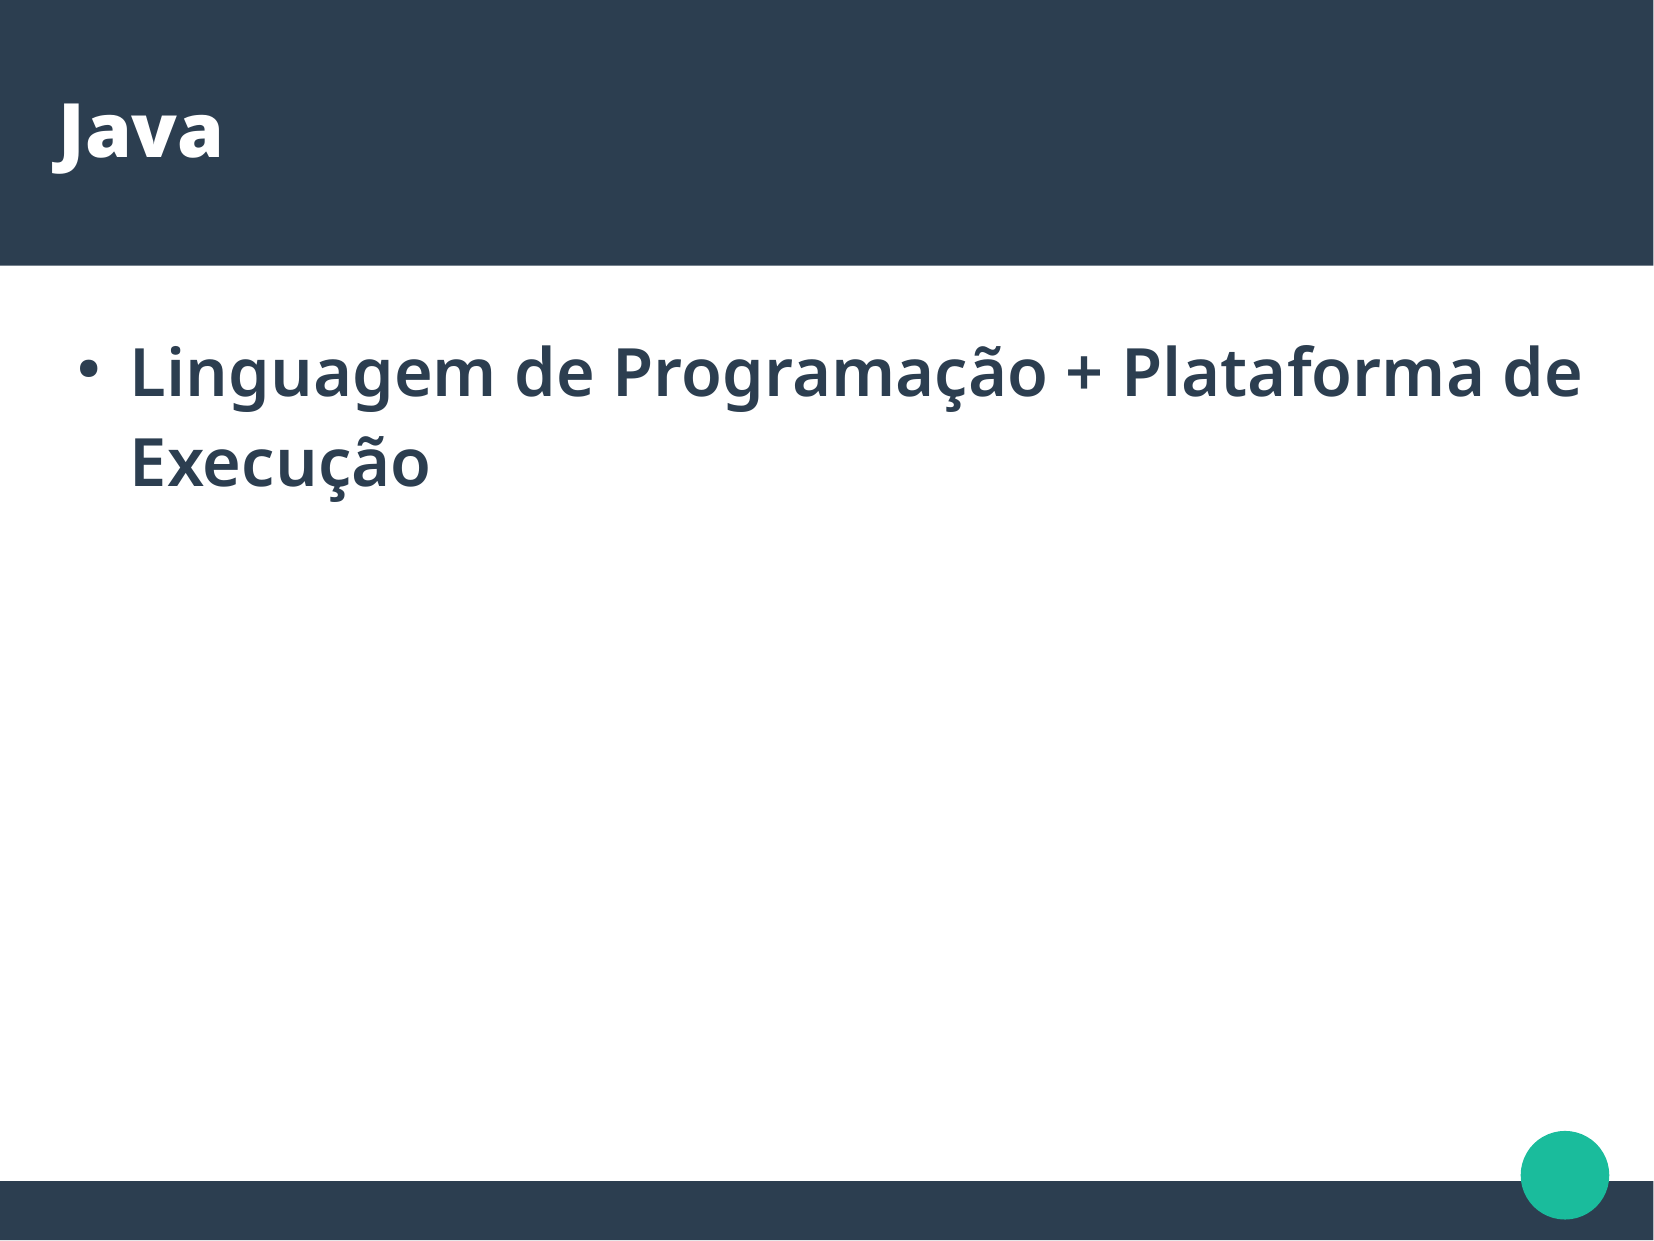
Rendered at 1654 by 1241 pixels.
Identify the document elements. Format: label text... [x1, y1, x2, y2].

title Java [59, 49, 1595, 207]
list Linguagem de Programação + Plataforma de Execução [59, 324, 1595, 1152]
